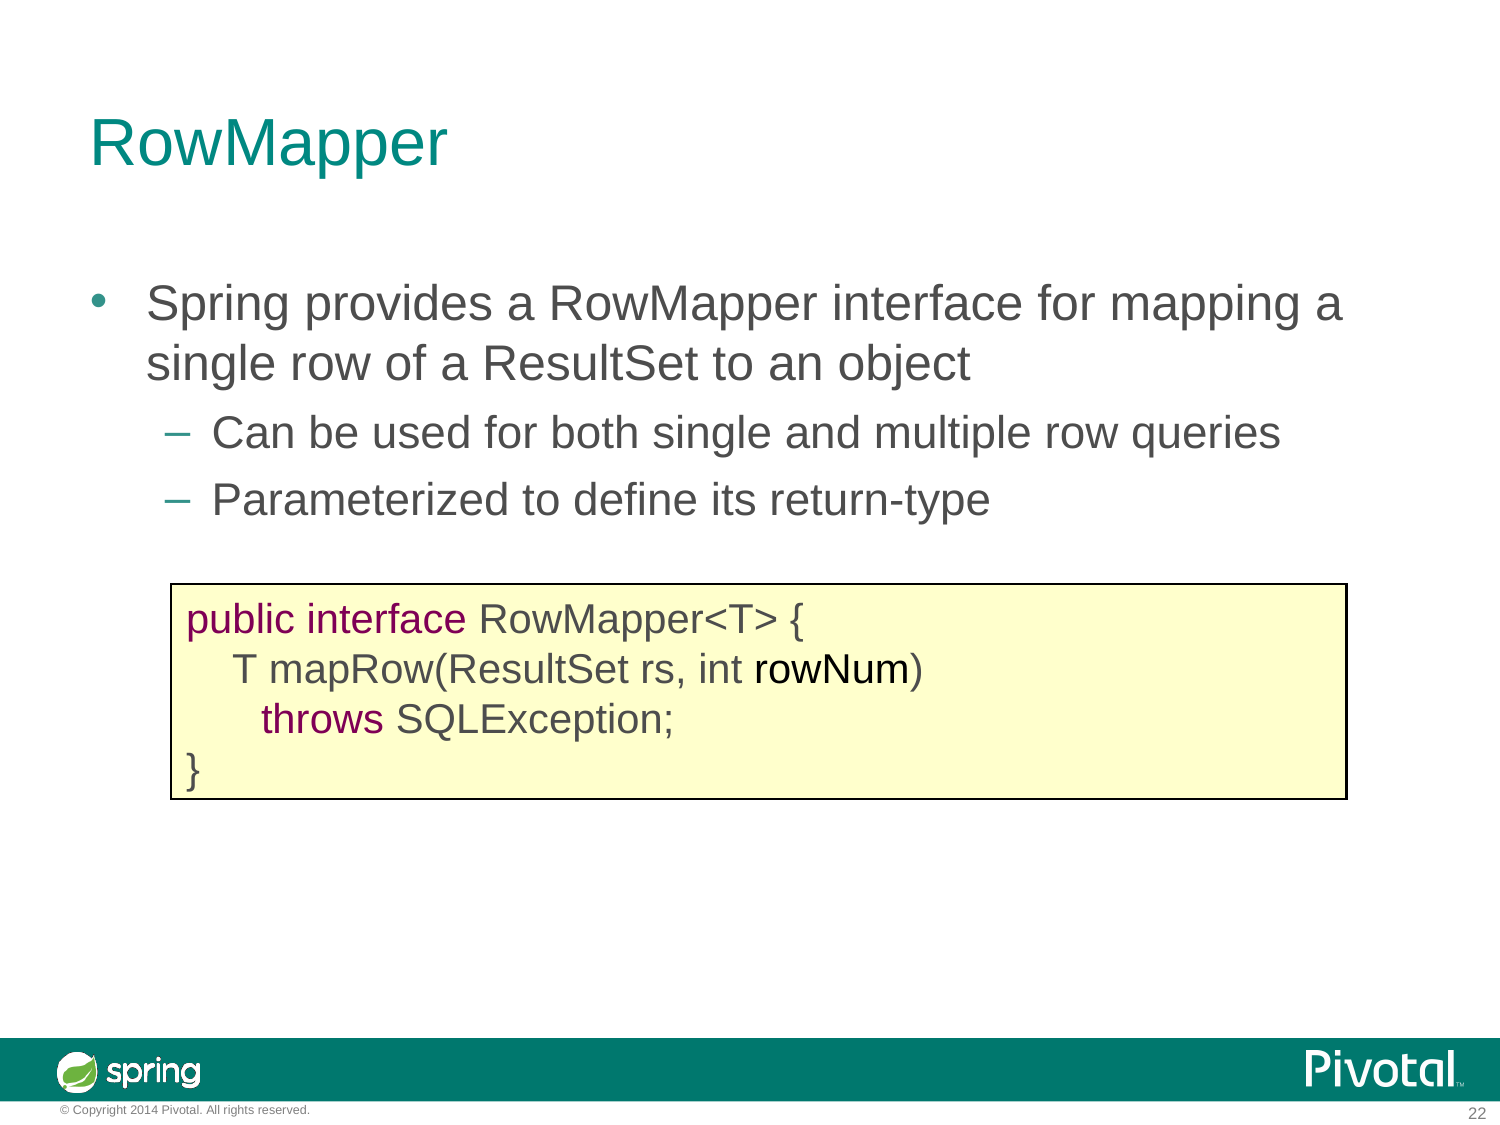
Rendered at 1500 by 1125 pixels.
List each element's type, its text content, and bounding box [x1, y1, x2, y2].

title RowMapper [75, 45, 1426, 233]
picture [1306, 1050, 1464, 1087]
picture [32, 1041, 210, 1103]
text_box public interface RowMapper<T> { T mapRow(ResultSet rs, int rowNum) throws SQLException; } [171, 583, 1347, 800]
list Spring provides a RowMapper interface for mapping a single row of a ResultSet to an object Can be used for both single and multiple row queries Parameterized to define its return-type [75, 262, 1426, 1005]
